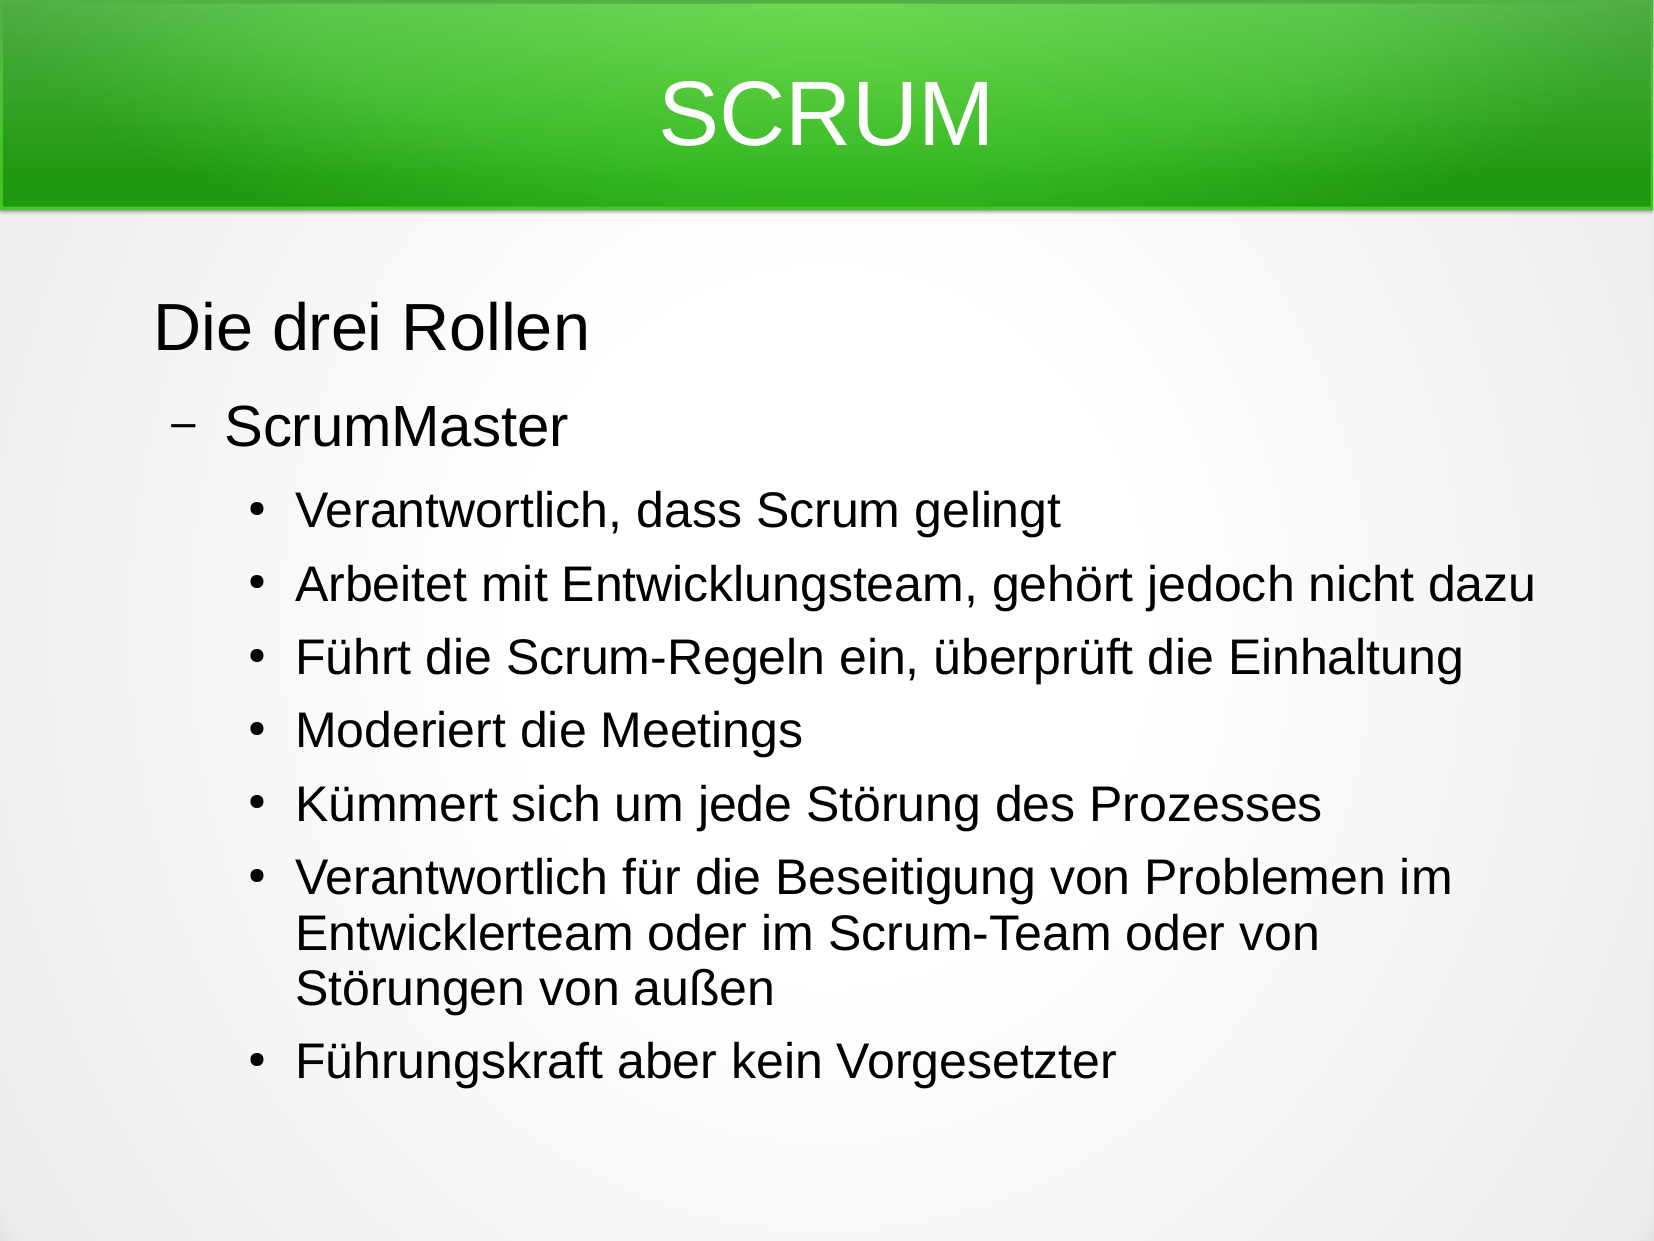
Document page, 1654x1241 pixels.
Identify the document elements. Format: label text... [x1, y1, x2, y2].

list Die drei Rollen ScrumMaster Verantwortlich, dass Scrum gelingt Arbeitet mit Entwicklungsteam, gehört jedoch nicht dazu Führt die Scrum-Regeln ein, überprüft die Einhaltung Moderiert die Meetings Kümmert sich um jede Störung des Prozesses Verantwortlich für die Beseitigung von Problemen im Entwicklerteam oder im Scrum-Team oder von Störungen von außen Führungskraft aber kein Vorgesetzter [82, 290, 1538, 1123]
title SCRUM [82, 49, 1571, 179]
